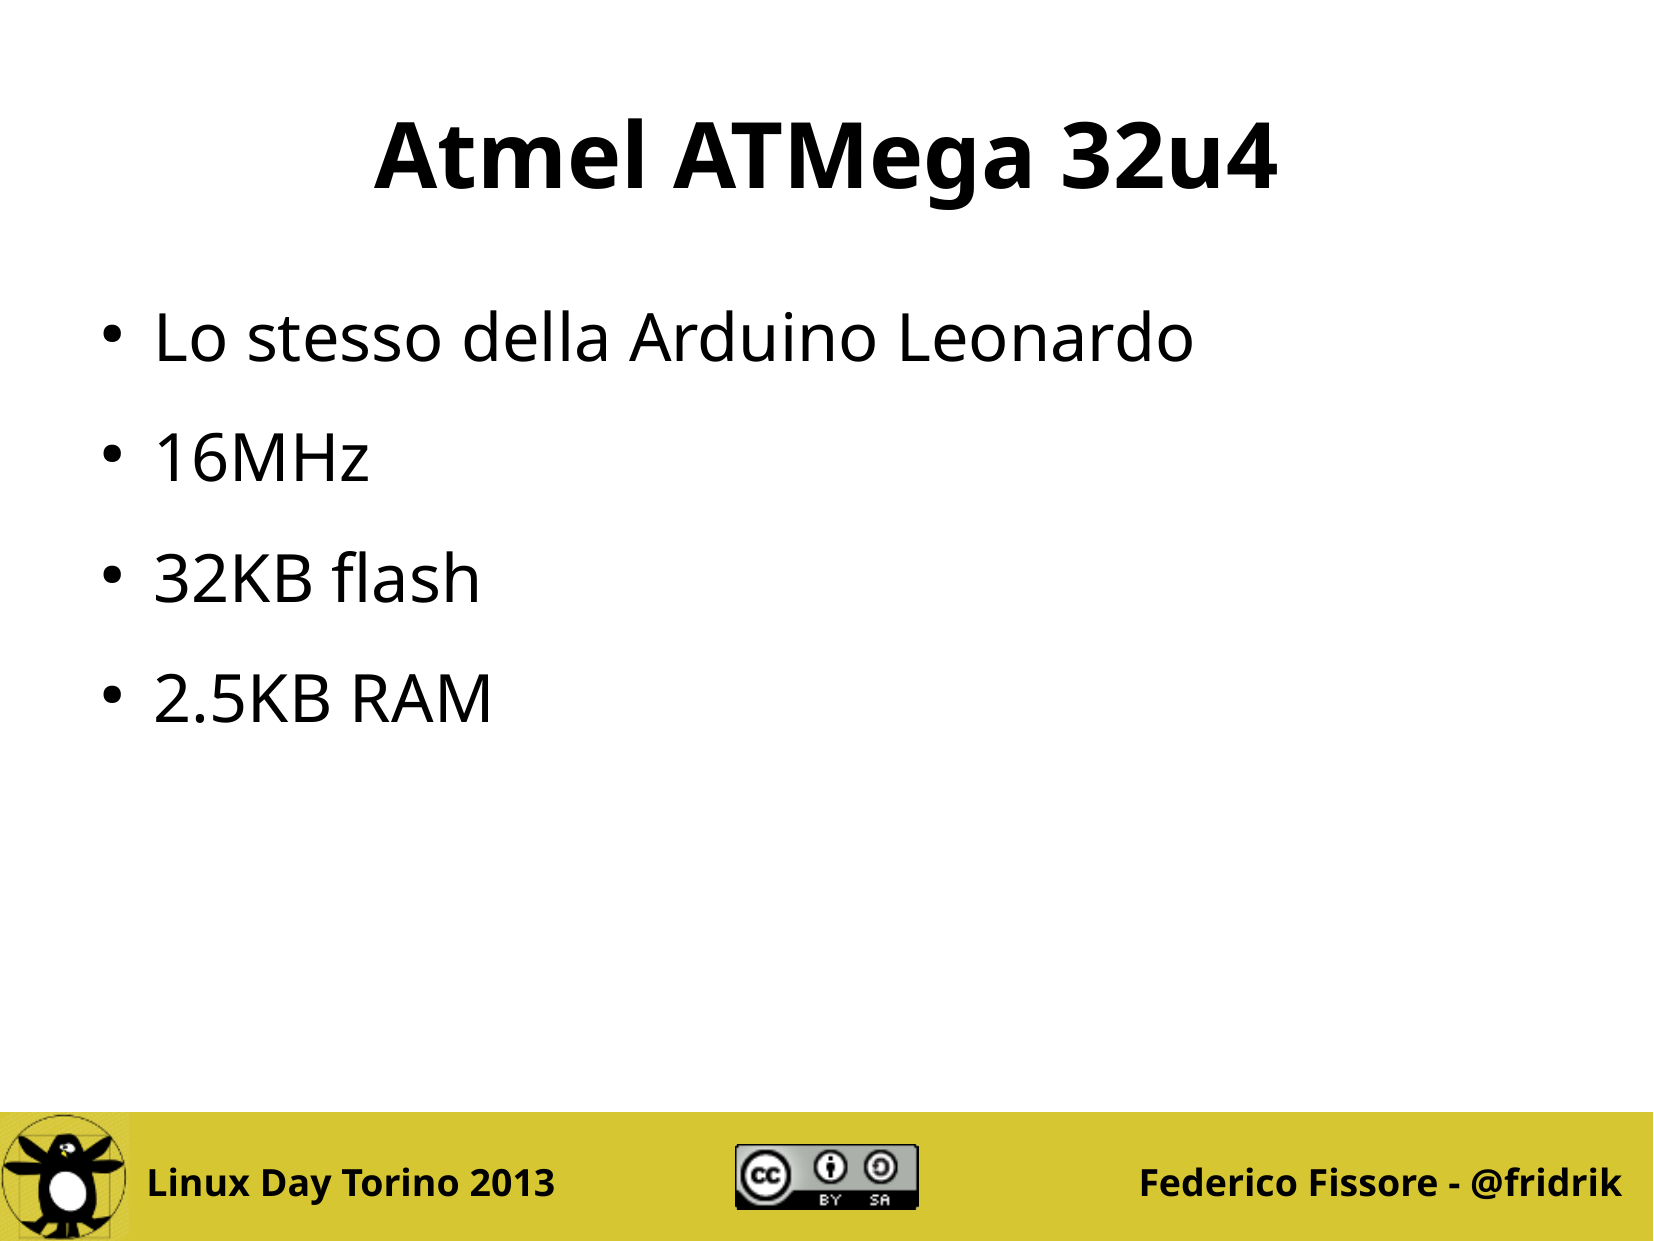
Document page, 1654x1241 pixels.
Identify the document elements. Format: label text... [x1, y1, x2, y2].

list Lo stesso della Arduino Leonardo 16MHz 32KB flash 2.5KB RAM [82, 290, 1538, 1010]
picture [0, 1112, 1653, 1241]
text_box Federico Fissore - @fridrik [1123, 1148, 1627, 1206]
text_box Linux Day Torino 2013 [131, 1148, 553, 1206]
title Atmel ATMega 32u4 [82, 49, 1571, 257]
